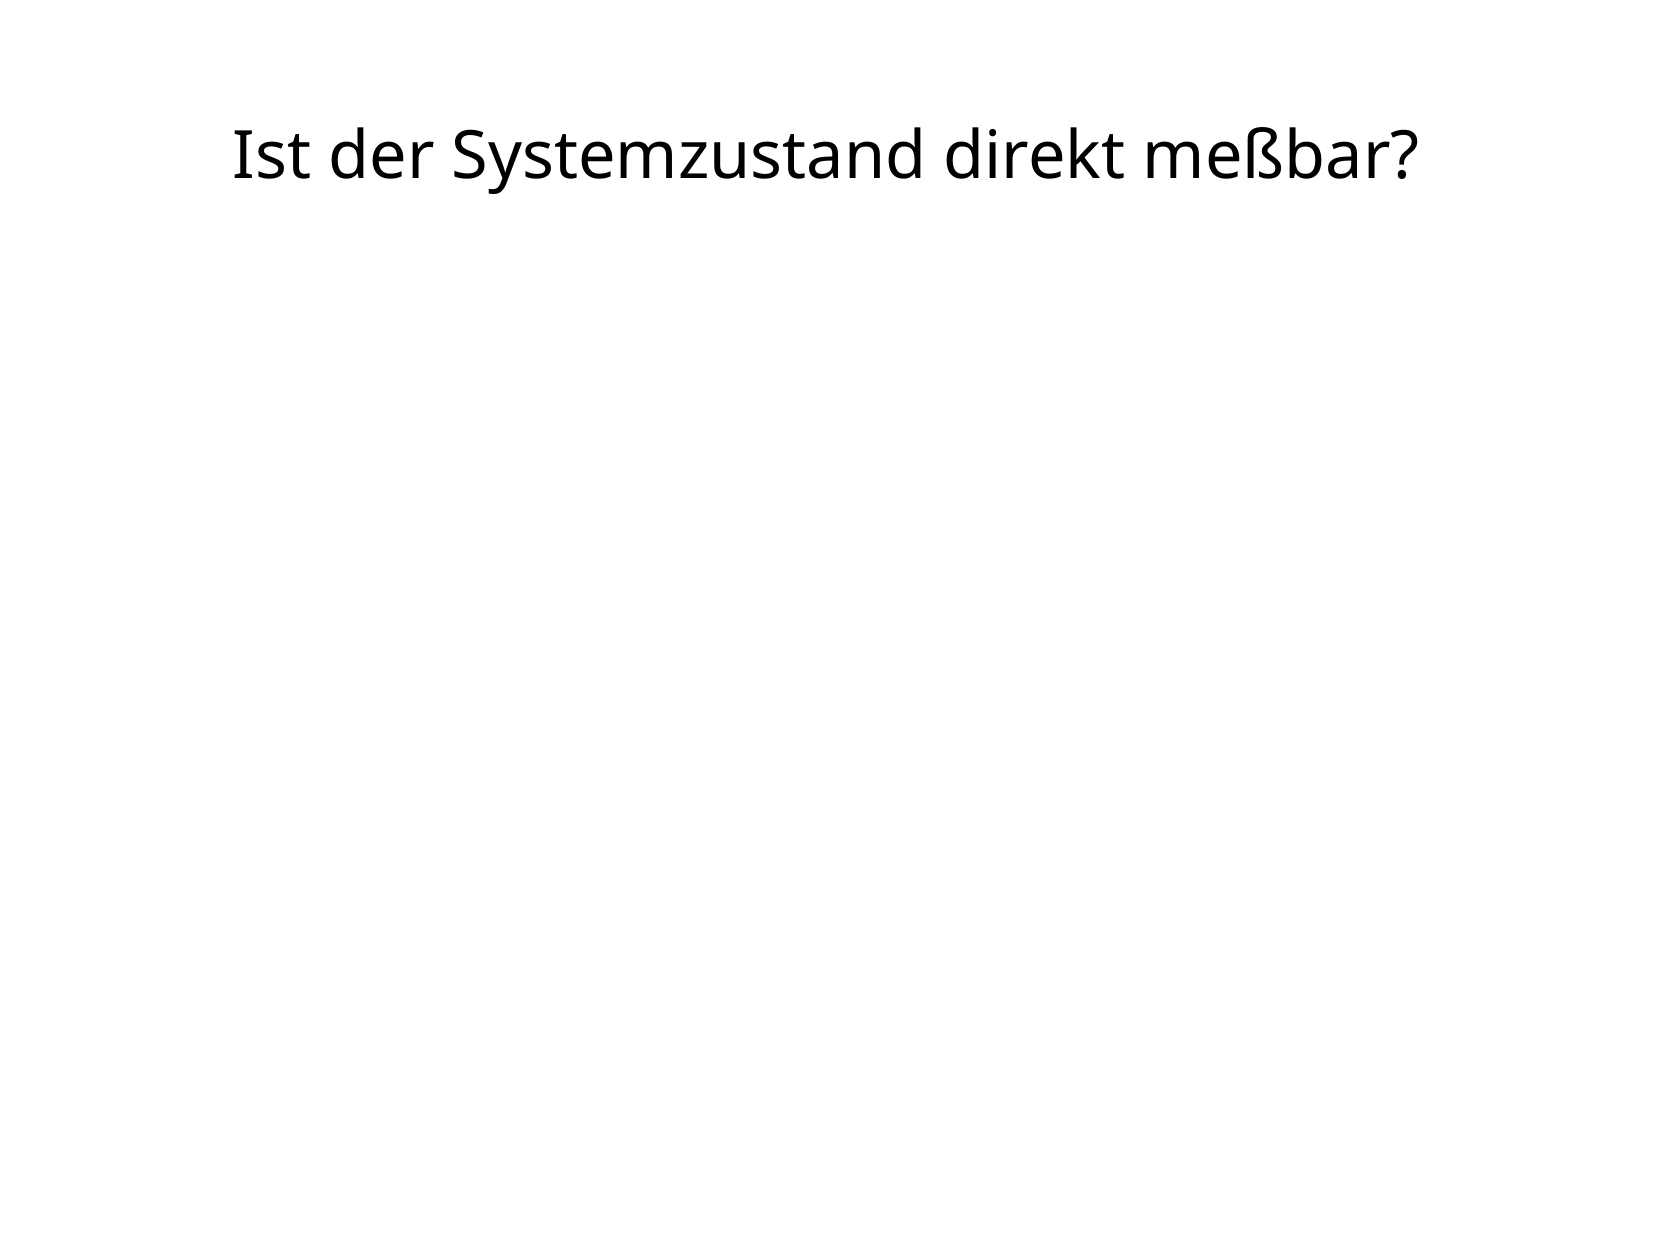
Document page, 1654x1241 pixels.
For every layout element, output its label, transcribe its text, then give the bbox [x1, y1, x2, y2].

title Ist der Systemzustand direkt meßbar? [82, 49, 1571, 257]
